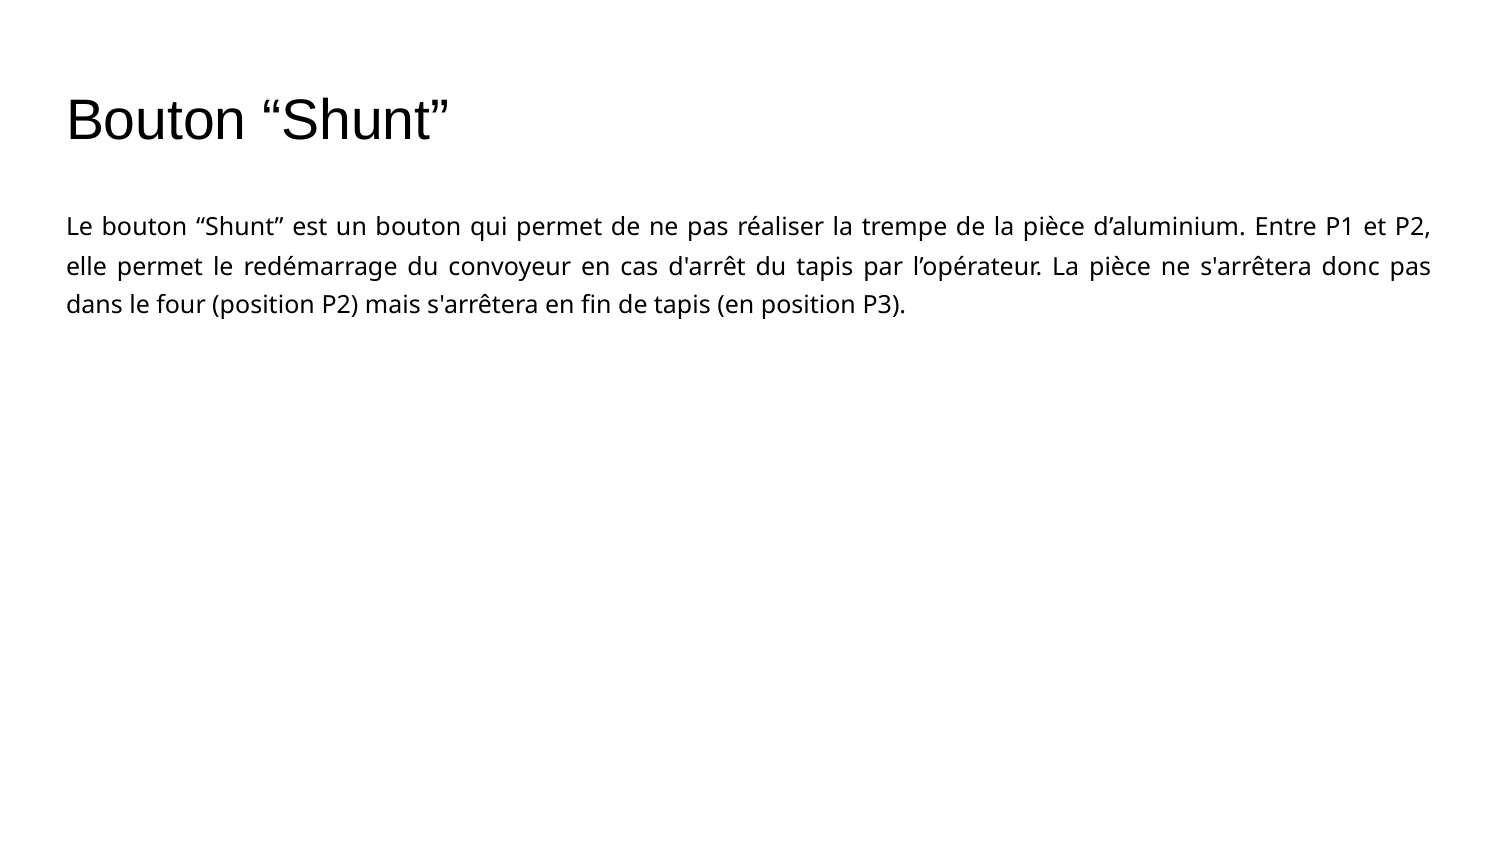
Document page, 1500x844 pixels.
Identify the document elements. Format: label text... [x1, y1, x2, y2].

title Bouton “Shunt” [51, 72, 1449, 167]
list Le bouton “Shunt” est un bouton qui permet de ne pas réaliser la trempe de la pièce d’aluminium. Entre P1 et P2, elle permet le redémarrage du convoyeur en cas d'arrêt du tapis par l’opérateur. La pièce ne s'arrêtera donc pas dans le four (position P2) mais s'arrêtera en fin de tapis (en position P3). [51, 189, 1449, 750]
